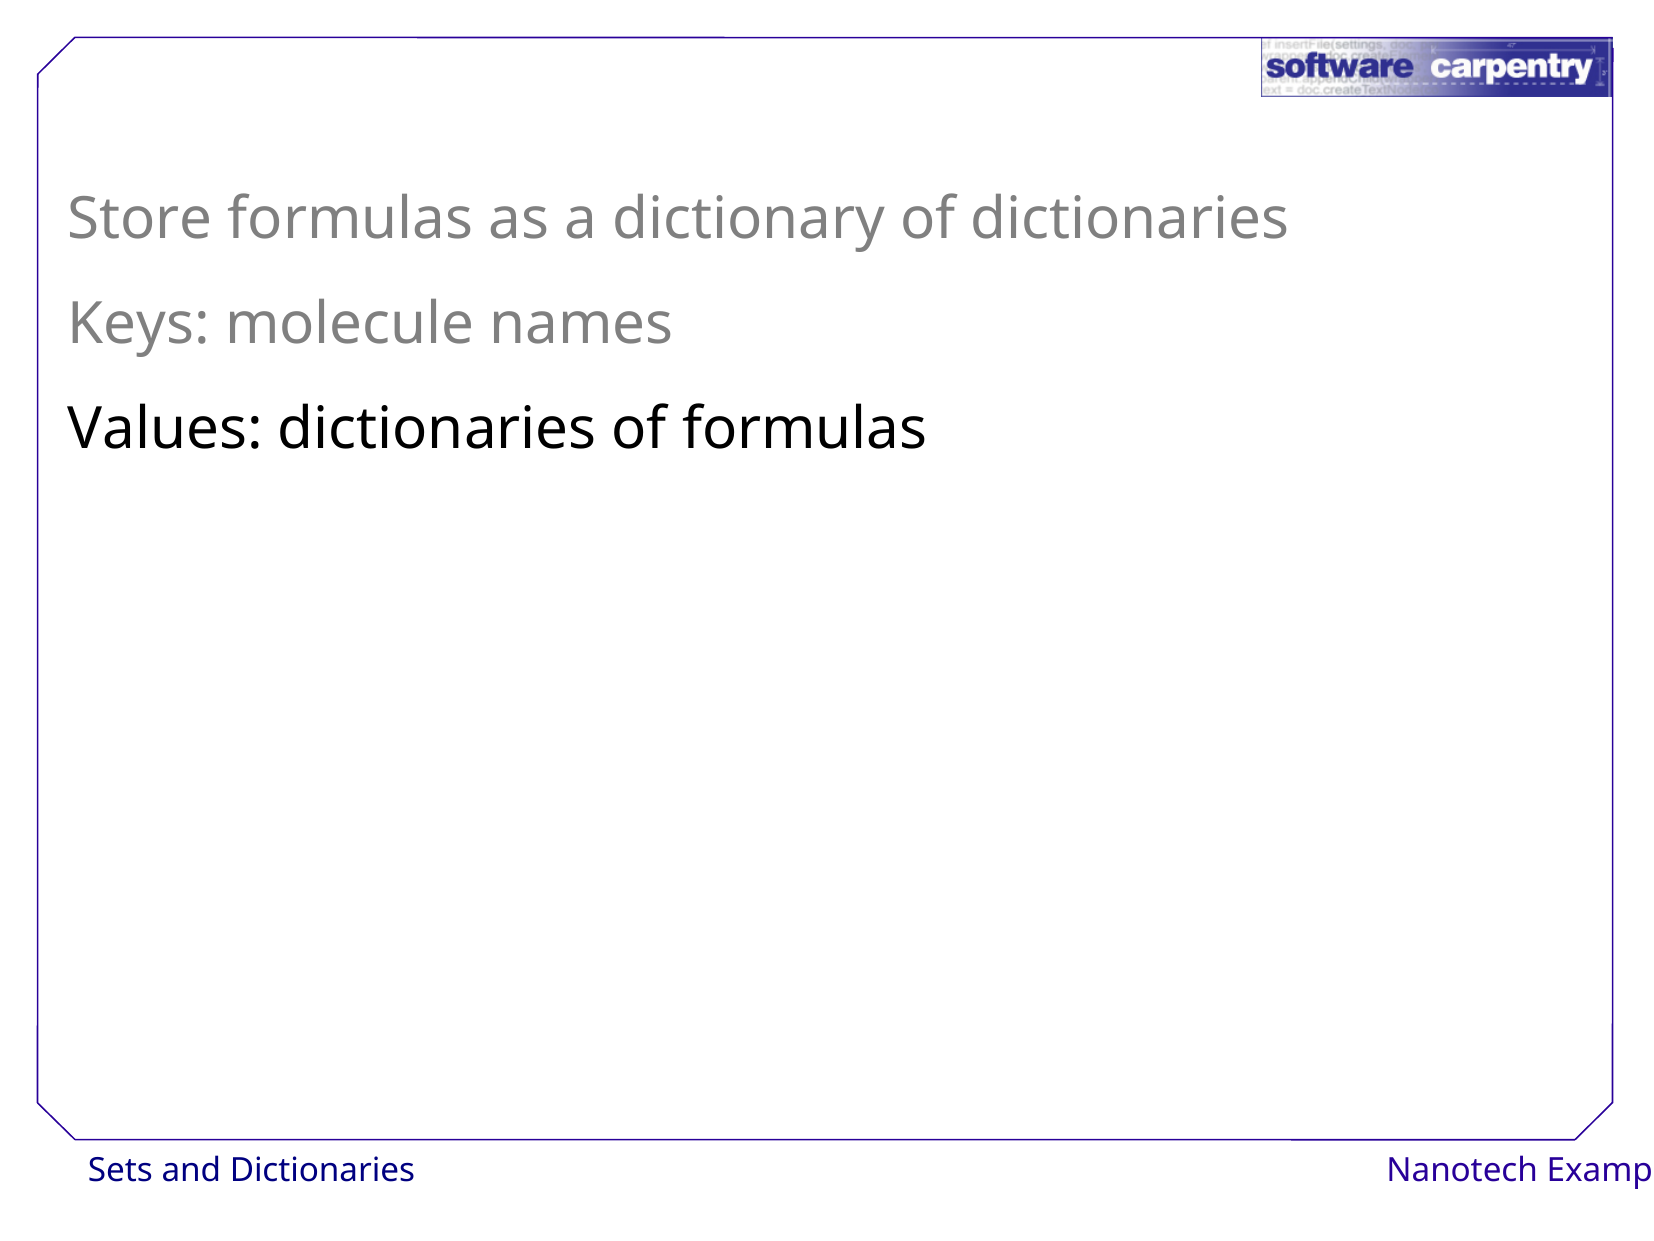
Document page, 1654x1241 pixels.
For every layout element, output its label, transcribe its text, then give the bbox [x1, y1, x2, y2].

picture [1261, 39, 1613, 97]
text_box Store formulas as a dictionary of dictionaries Keys: molecule names Values: dictionaries of formulas [52, 138, 1455, 469]
